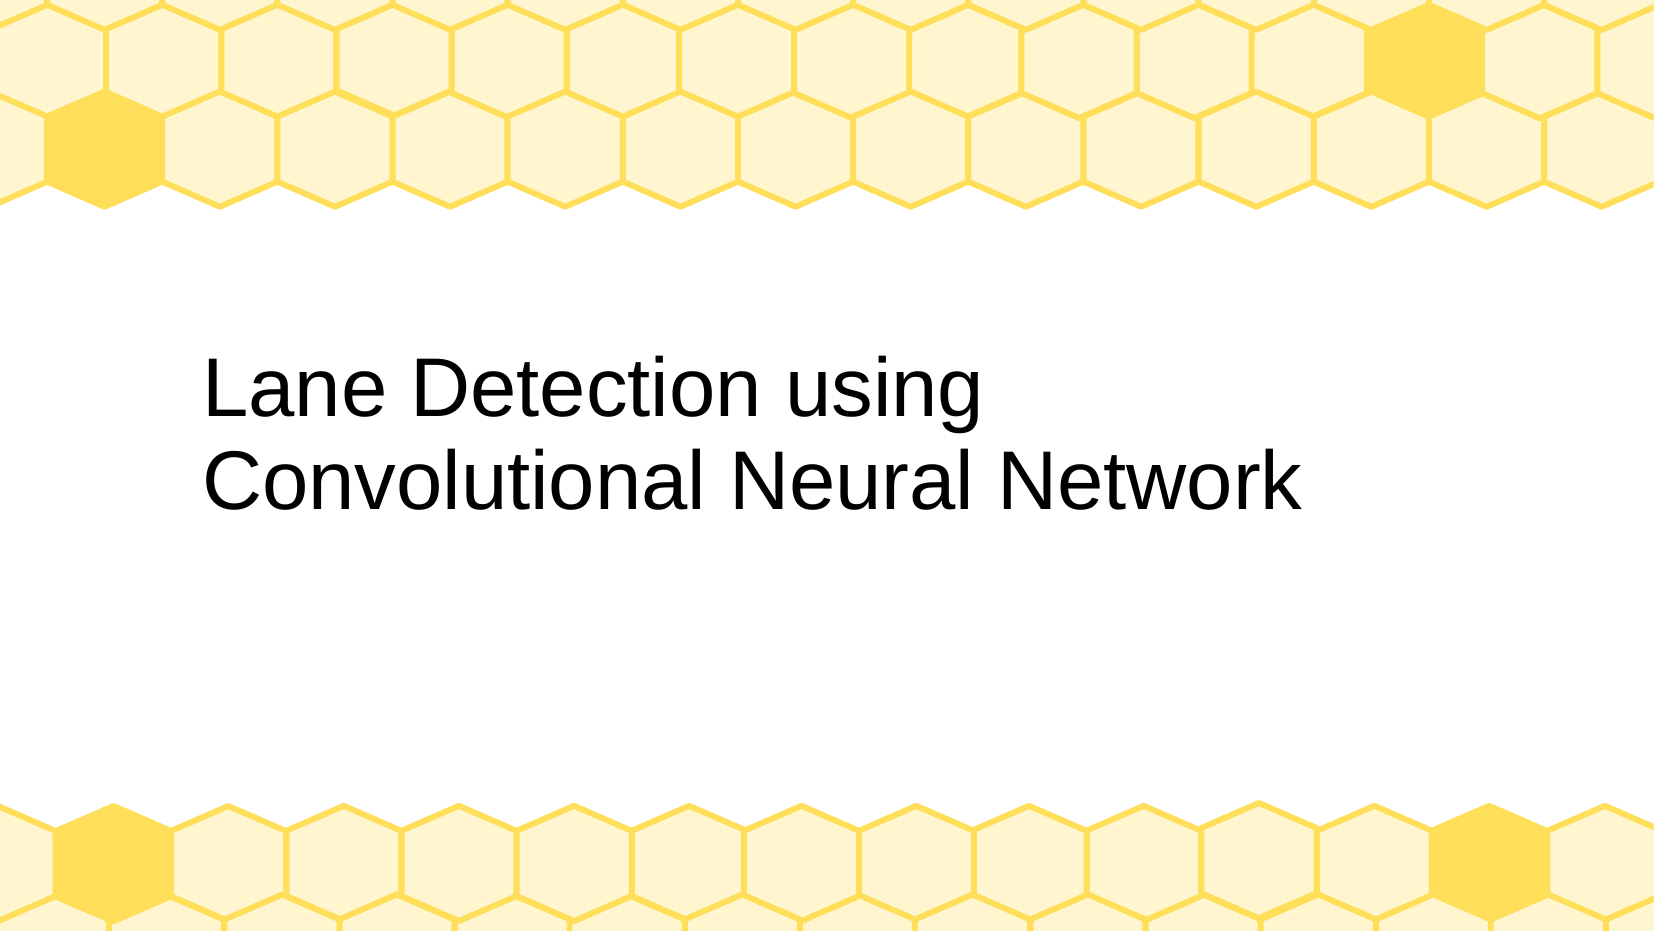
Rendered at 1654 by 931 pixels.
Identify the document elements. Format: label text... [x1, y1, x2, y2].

text_box Lane Detection using Convolutional Neural Network [187, 333, 1474, 713]
